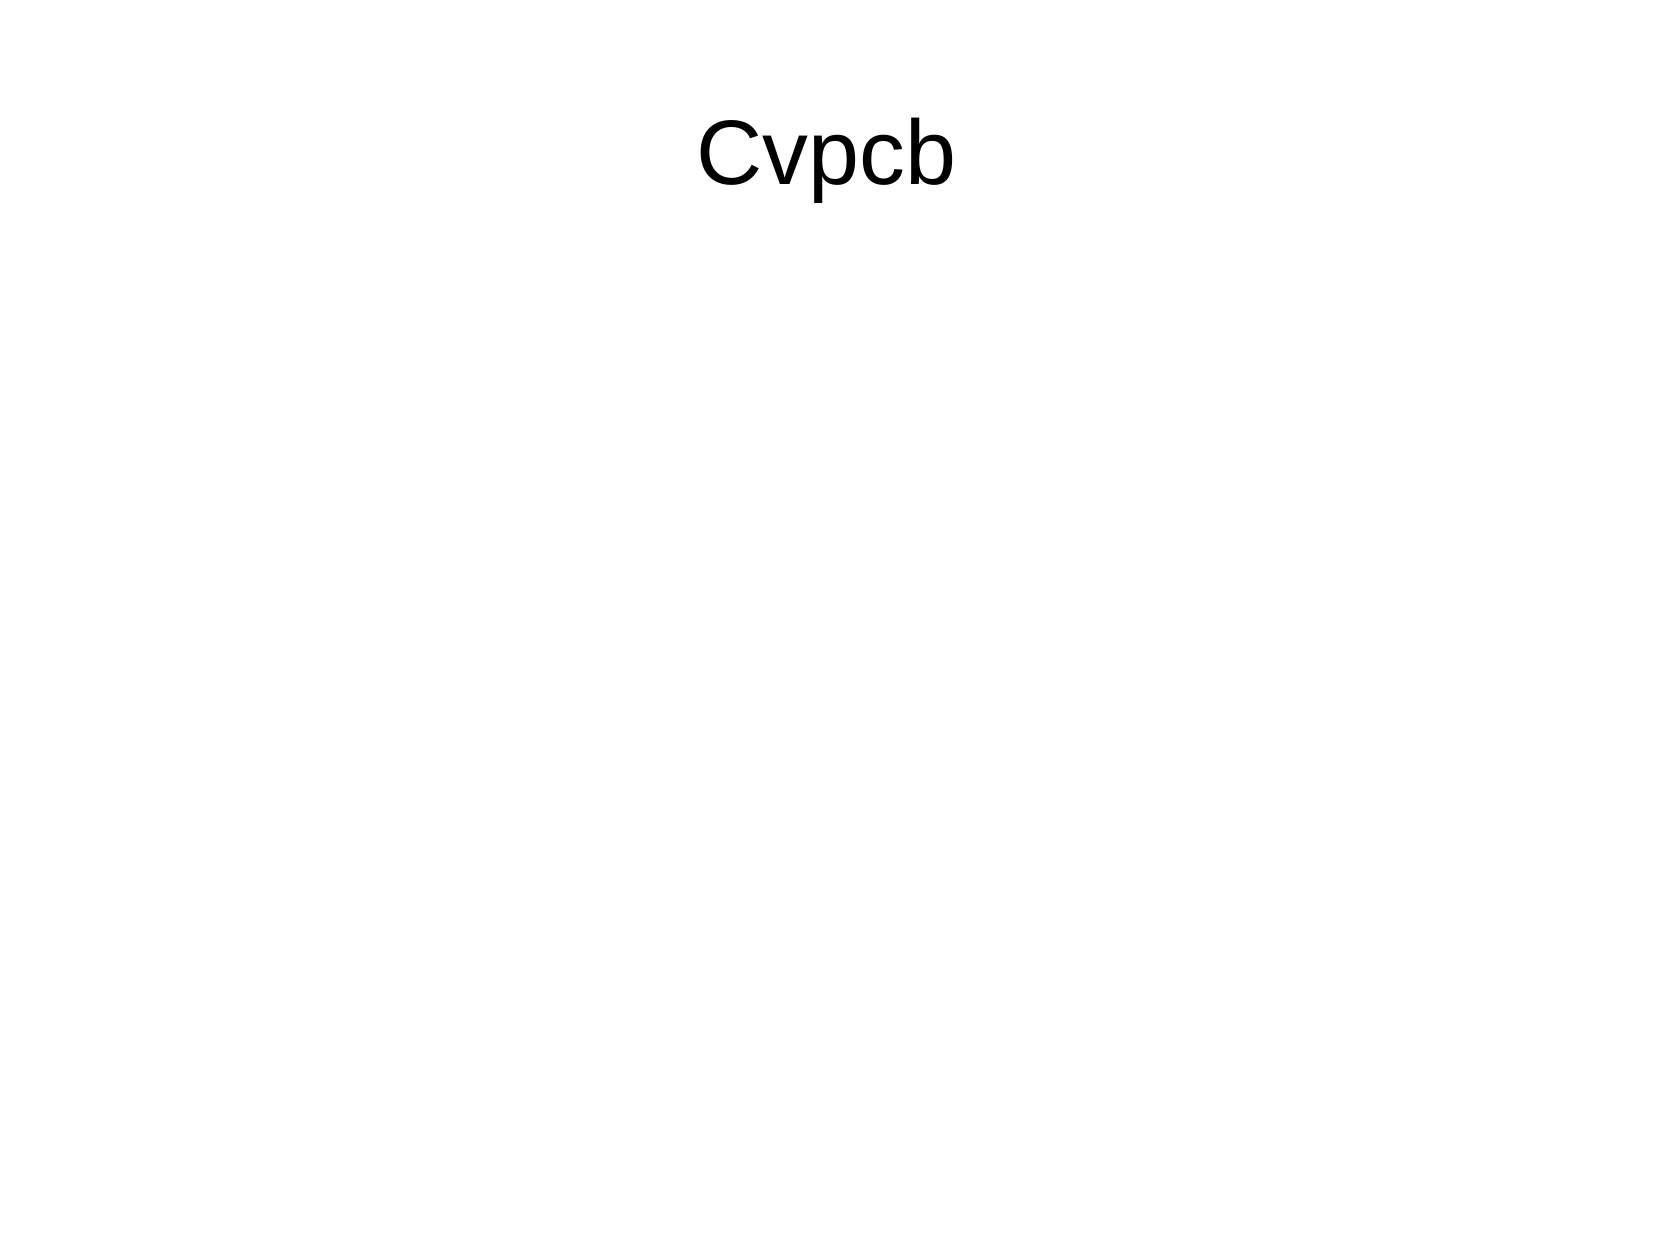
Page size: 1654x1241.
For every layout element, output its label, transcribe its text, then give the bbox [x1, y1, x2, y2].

title Cvpcb [82, 49, 1571, 257]
